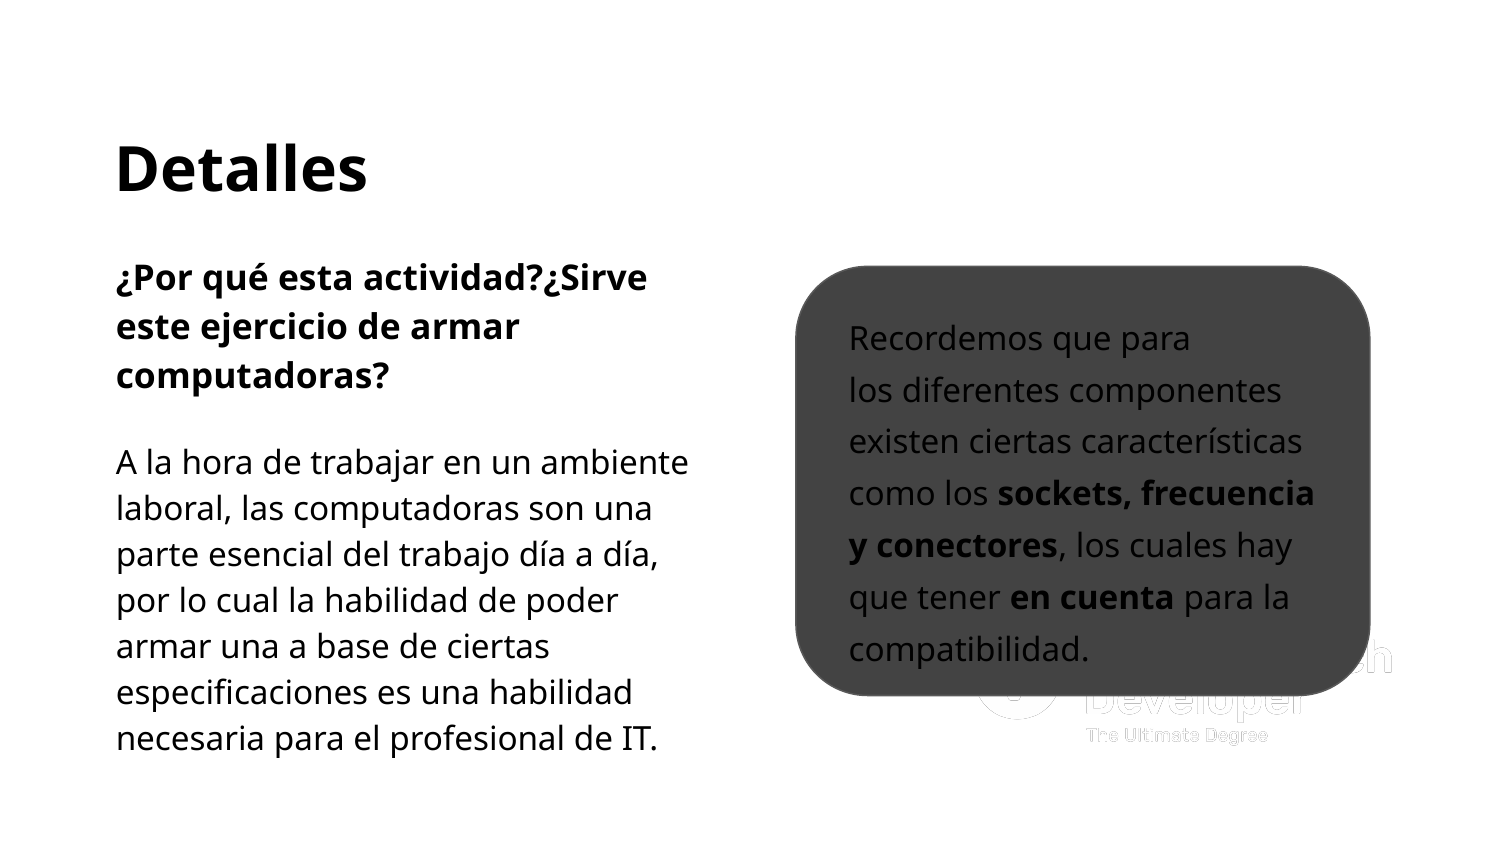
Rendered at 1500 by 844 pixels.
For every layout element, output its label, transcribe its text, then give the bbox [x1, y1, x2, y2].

picture [966, 594, 1405, 778]
text_box ¿Por qué esta actividad?¿Sirve este ejercicio de armar computadoras? A la hora de trabajar en un ambiente laboral, las computadoras son una parte esencial del trabajo día a día, por lo cual la habilidad de poder armar una a base de ciertas especificaciones es una habilidad necesaria para el profesional de IT. [100, 241, 719, 704]
text_box [795, 266, 1370, 696]
text_box Detalles [100, 100, 403, 241]
text_box Recordemos que para los diferentes componentes existen ciertas características como los sockets, frecuencia y conectores, los cuales hay que tener en cuenta para la compatibilidad. [833, 289, 1336, 683]
